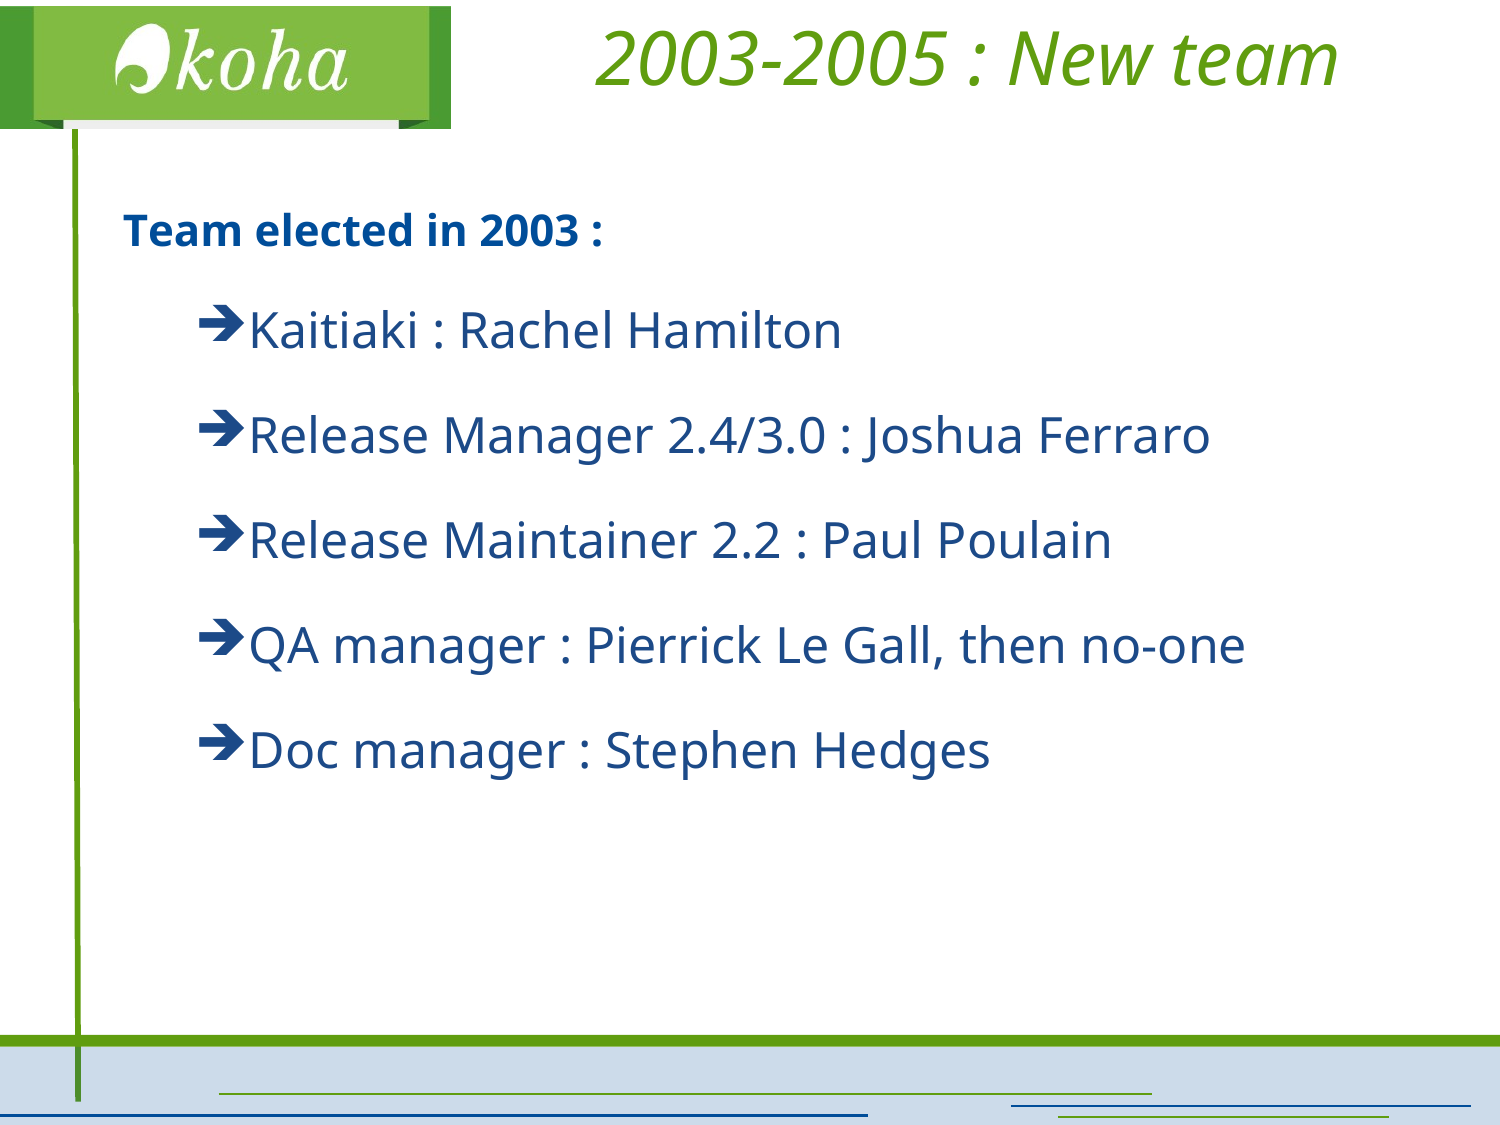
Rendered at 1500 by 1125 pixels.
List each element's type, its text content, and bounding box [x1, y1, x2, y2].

title 2003-2005 : New team [450, 0, 1500, 113]
picture [0, 0, 451, 129]
list Team elected in 2003 : Kaitiaki : Rachel Hamilton Release Manager 2.4/3.0 : Joshua Ferraro Release Maintainer 2.2 : Paul Poulain QA manager : Pierrick Le Gall, then no-one Doc manager : Stephen Hedges [118, 187, 1463, 971]
